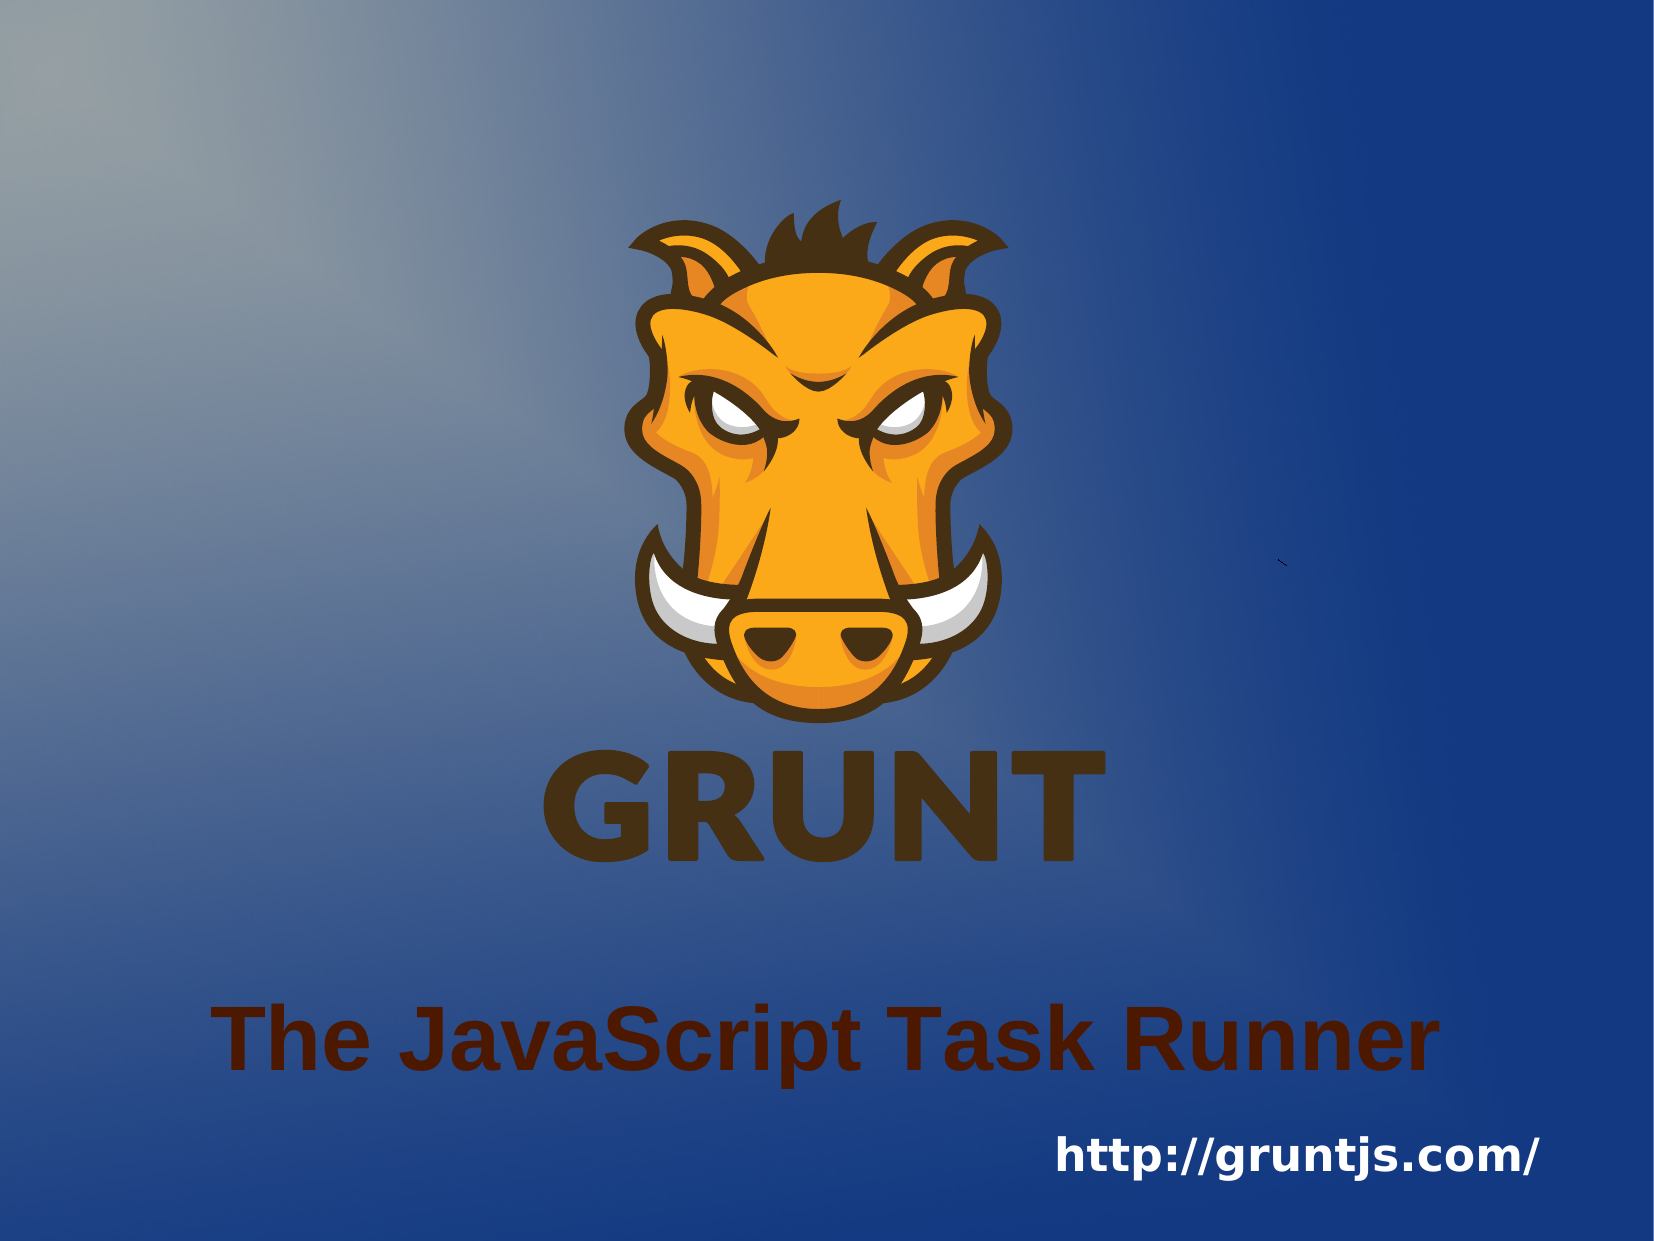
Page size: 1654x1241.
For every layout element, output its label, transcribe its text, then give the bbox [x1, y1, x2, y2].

picture [0, 0, 1654, 1241]
text_box The JavaScript Task Runner [118, 956, 1536, 1182]
text_box http://gruntjs.com/ [1039, 1122, 1654, 1217]
